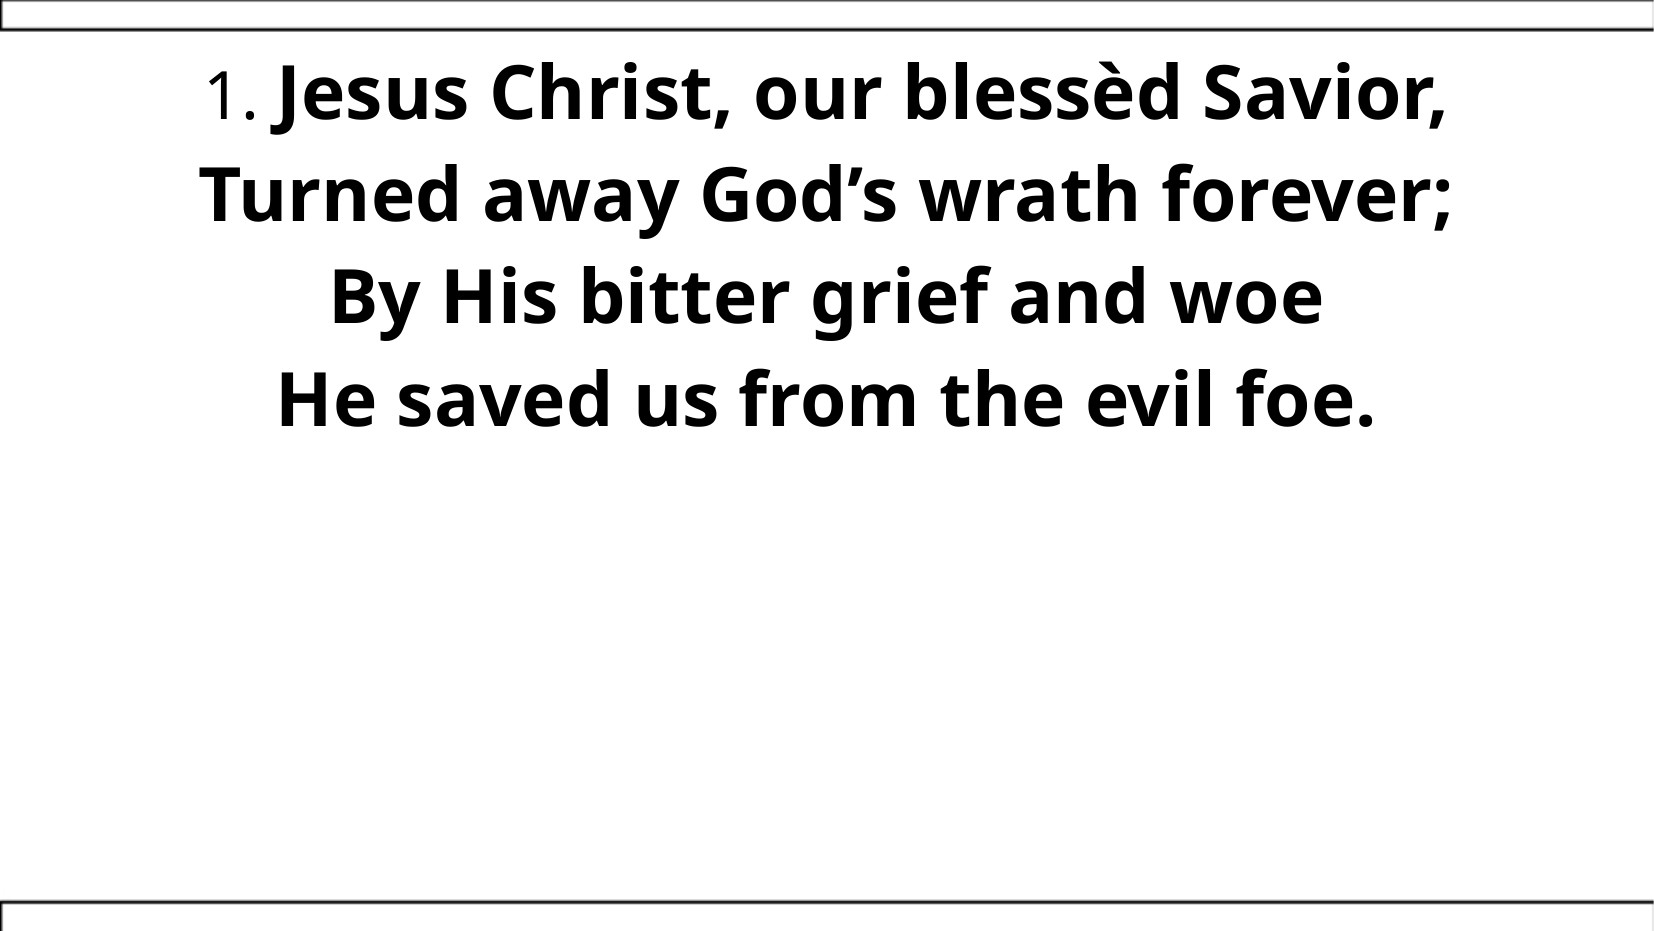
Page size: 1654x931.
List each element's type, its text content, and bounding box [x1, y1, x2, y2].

text_box 1. Jesus Christ, our blessèd Savior, Turned away God’s wrath forever; By His bitter grief and woe He saved us from the evil foe. [90, 31, 1546, 446]
picture [0, 0, 1654, 931]
